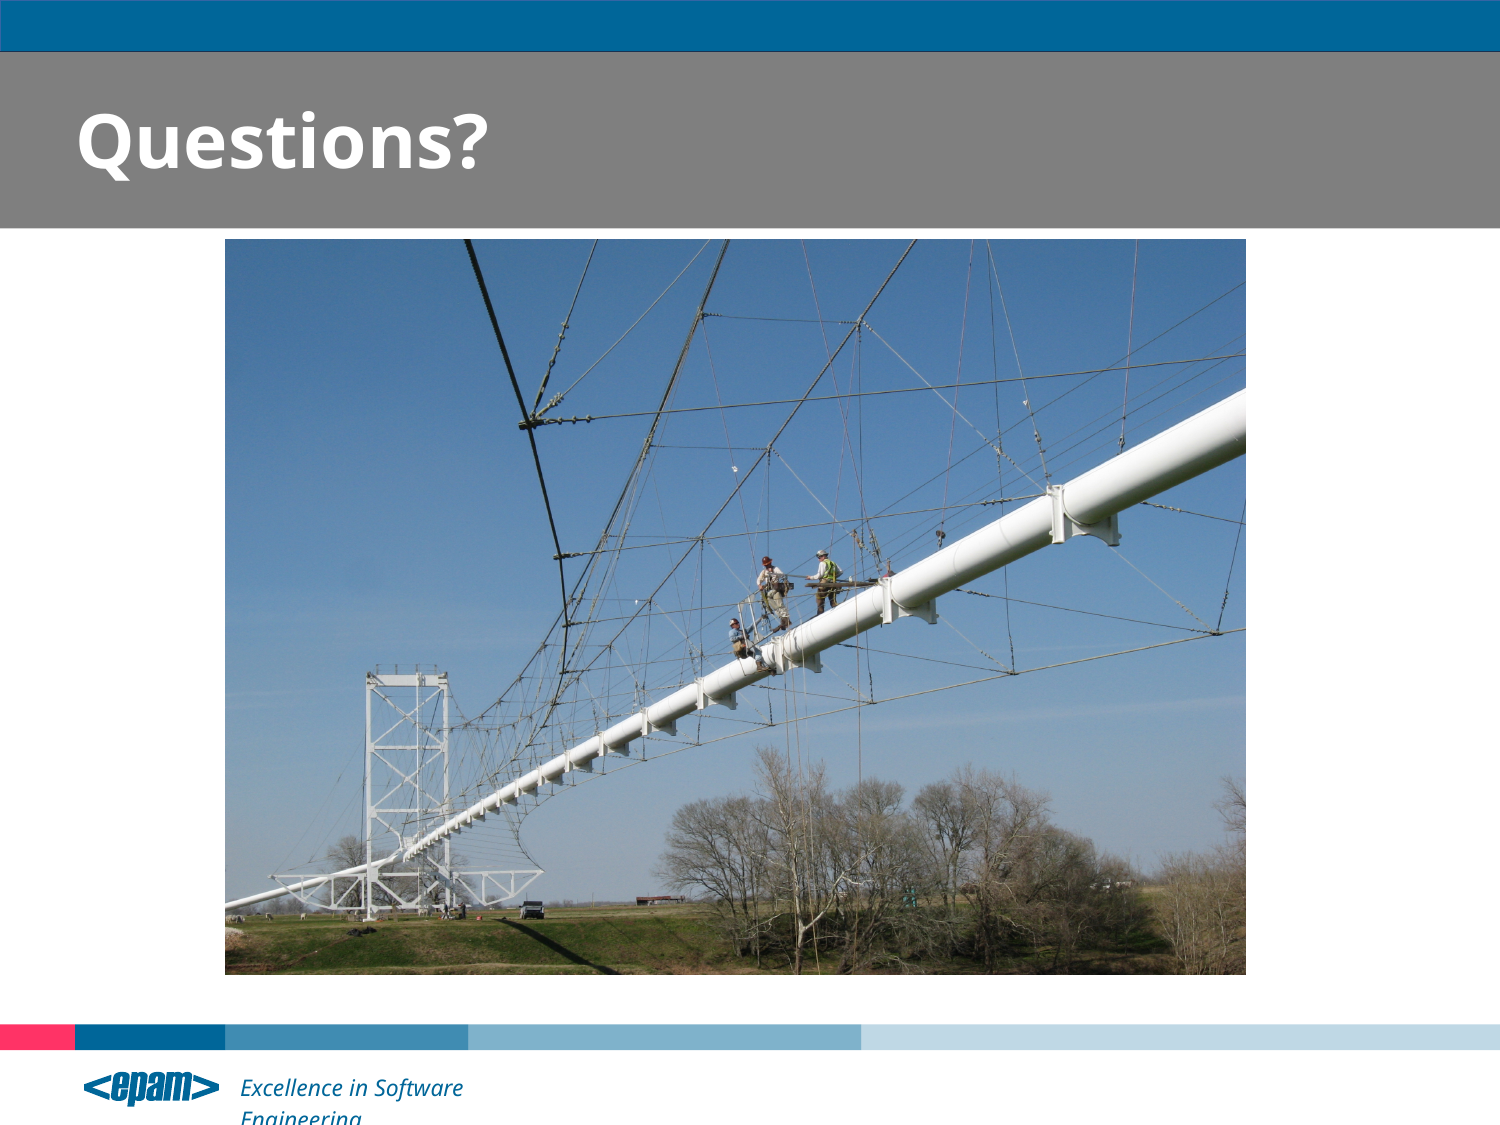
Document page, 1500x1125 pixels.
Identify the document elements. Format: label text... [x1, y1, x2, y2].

picture [225, 239, 1246, 976]
title Questions? [0, 51, 1500, 214]
